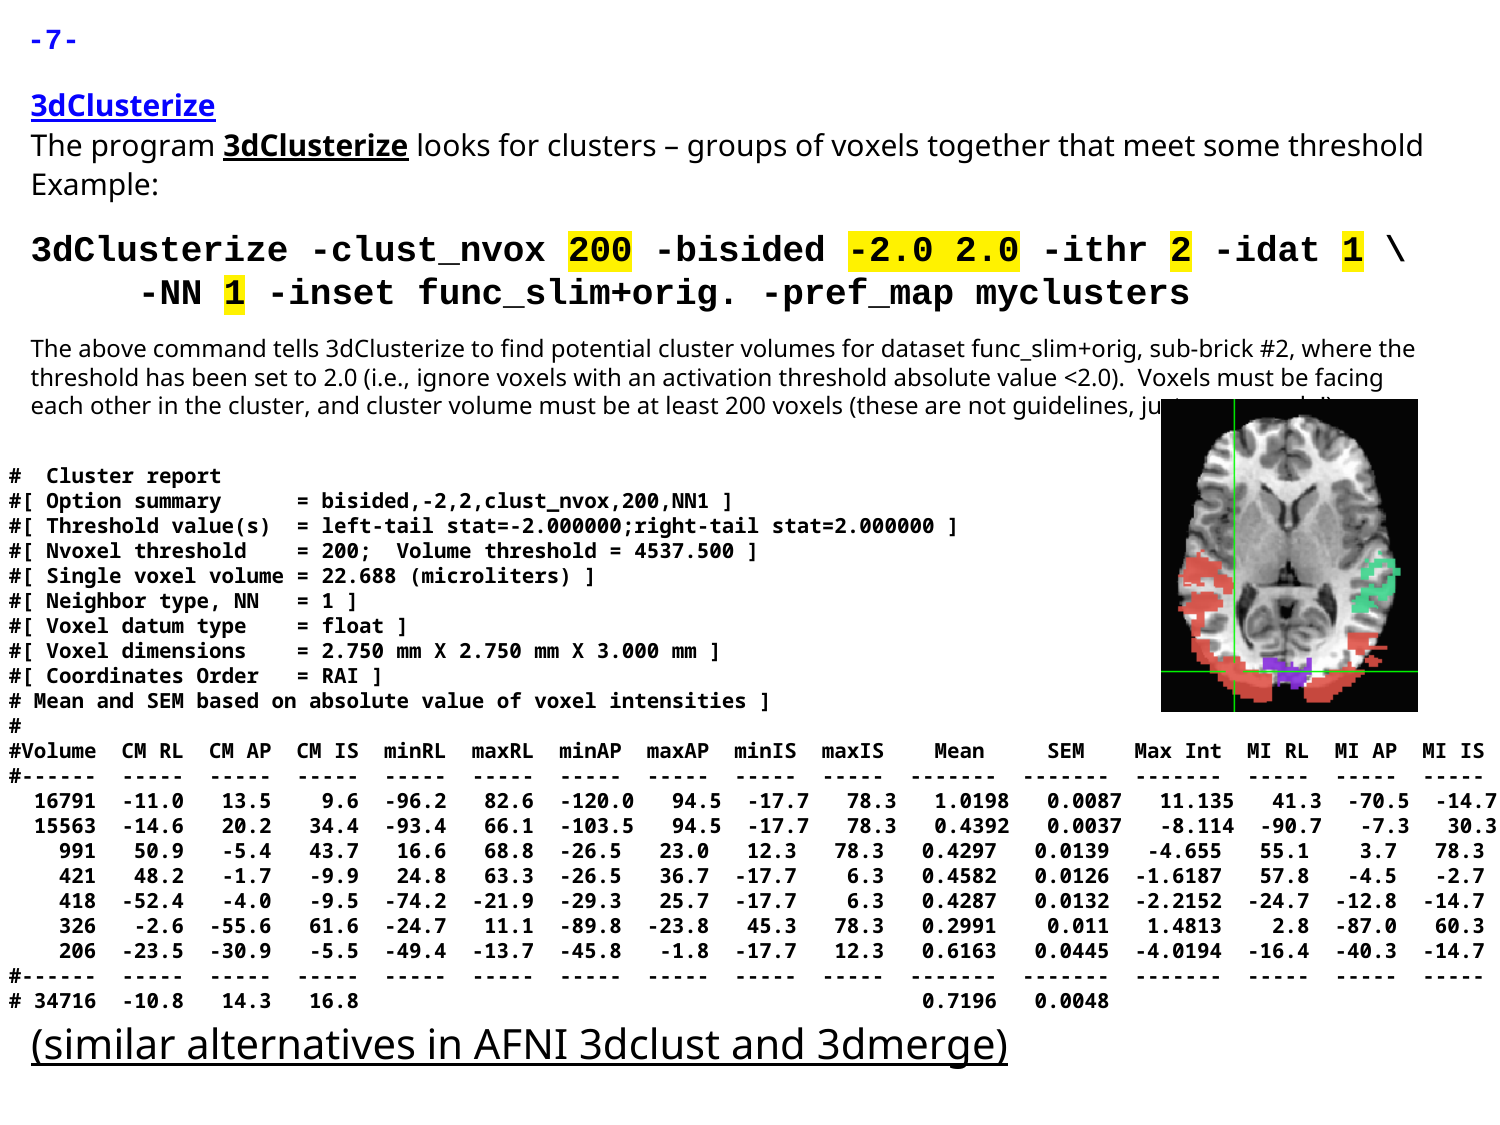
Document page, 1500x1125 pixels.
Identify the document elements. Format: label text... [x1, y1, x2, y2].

picture [1161, 399, 1418, 712]
text_box # Cluster report #[ Option summary = bisided,-2,2,clust_nvox,200,NN1 ] #[ Threshold value(s) = left-tail stat=-2.000000;right-tail stat=2.000000 ] #[ Nvoxel threshold = 200; Volume threshold = 4537.500 ] #[ Single voxel volume = 22.688 (microliters) ] #[ Neighbor type, NN = 1 ] #[ Voxel datum type = float ] #[ Voxel dimensions = 2.750 mm X 2.750 mm X 3.000 mm ] #[ Coordinates Order = RAI ] # Mean and SEM based on absolute value of voxel intensities ] # #Volume CM RL CM AP CM IS minRL maxRL minAP maxAP minIS maxIS Mean SEM Max Int MI RL MI AP MI IS #------ ----- ----- ----- ----- ----- ----- ----- ----- ----- ------- ------- ------- ----- ----- ----- 16791 -11.0 13.5 9.6 -96.2 82.6 -120.0 94.5 -17.7 78.3 1.0198 0.0087 11.135 41.3 -70.5 -14.7 15563 -14.6 20.2 34.4 -93.4 66.1 -103.5 94.5 -17.7 78.3 0.4392 0.0037 -8.114 -90.7 -7.3 30.3 991 50.9 -5.4 43.7 16.6 68.8 -26.5 23.0 12.3 78.3 0.4297 0.0139 -4.655 55.1 3.7 78.3 421 48.2 -1.7 -9.9 24.8 63.3 -26.5 36.7 -17.7 6.3 0.4582 0.0126 -1.6187 57.8 -4.5 -2.7 418 -52.4 -4.0 -9.5 -74.2 -21.9 -29.3 25.7 -17.7 6.3 0.4287 0.0132 -2.2152 -24.7 -12.8 -14.7 326 -2.6 -55.6 61.6 -24.7 11.1 -89.8 -23.8 45.3 78.3 0.2991 0.011 1.4813 2.8 -87.0 60.3 206 -23.5 -30.9 -5.5 -49.4 -13.7 -45.8 -1.8 -17.7 12.3 0.6163 0.0445 -4.0194 -16.4 -40.3 -14.7 #------ ----- ----- ----- ----- ----- ----- ----- ----- ----- ------- ------- ------- ----- ----- ----- # 34716 -10.8 14.3 16.8 0.7196 0.0048 [0, 455, 1500, 1045]
list 3dClusterize The program 3dClusterize looks for clusters – groups of voxels together that meet some threshold Example: 3dClusterize -clust_nvox 200 -bisided -2.0 2.0 -ithr 2 -idat 1 \ -NN 1 -inset func_slim+orig. -pref_map myclusters The above command tells 3dClusterize to find potential cluster volumes for dataset func_slim+orig, sub-brick #2, where the threshold has been set to 2.0 (i.e., ignore voxels with an activation threshold absolute value <2.0). Voxels must be facing each other in the cluster, and cluster volume must be at least 200 voxels (these are not guidelines, just an example!). [15, 79, 1441, 450]
text_box (similar alternatives in AFNI 3dclust and 3dmerge) [16, 1010, 1481, 1082]
